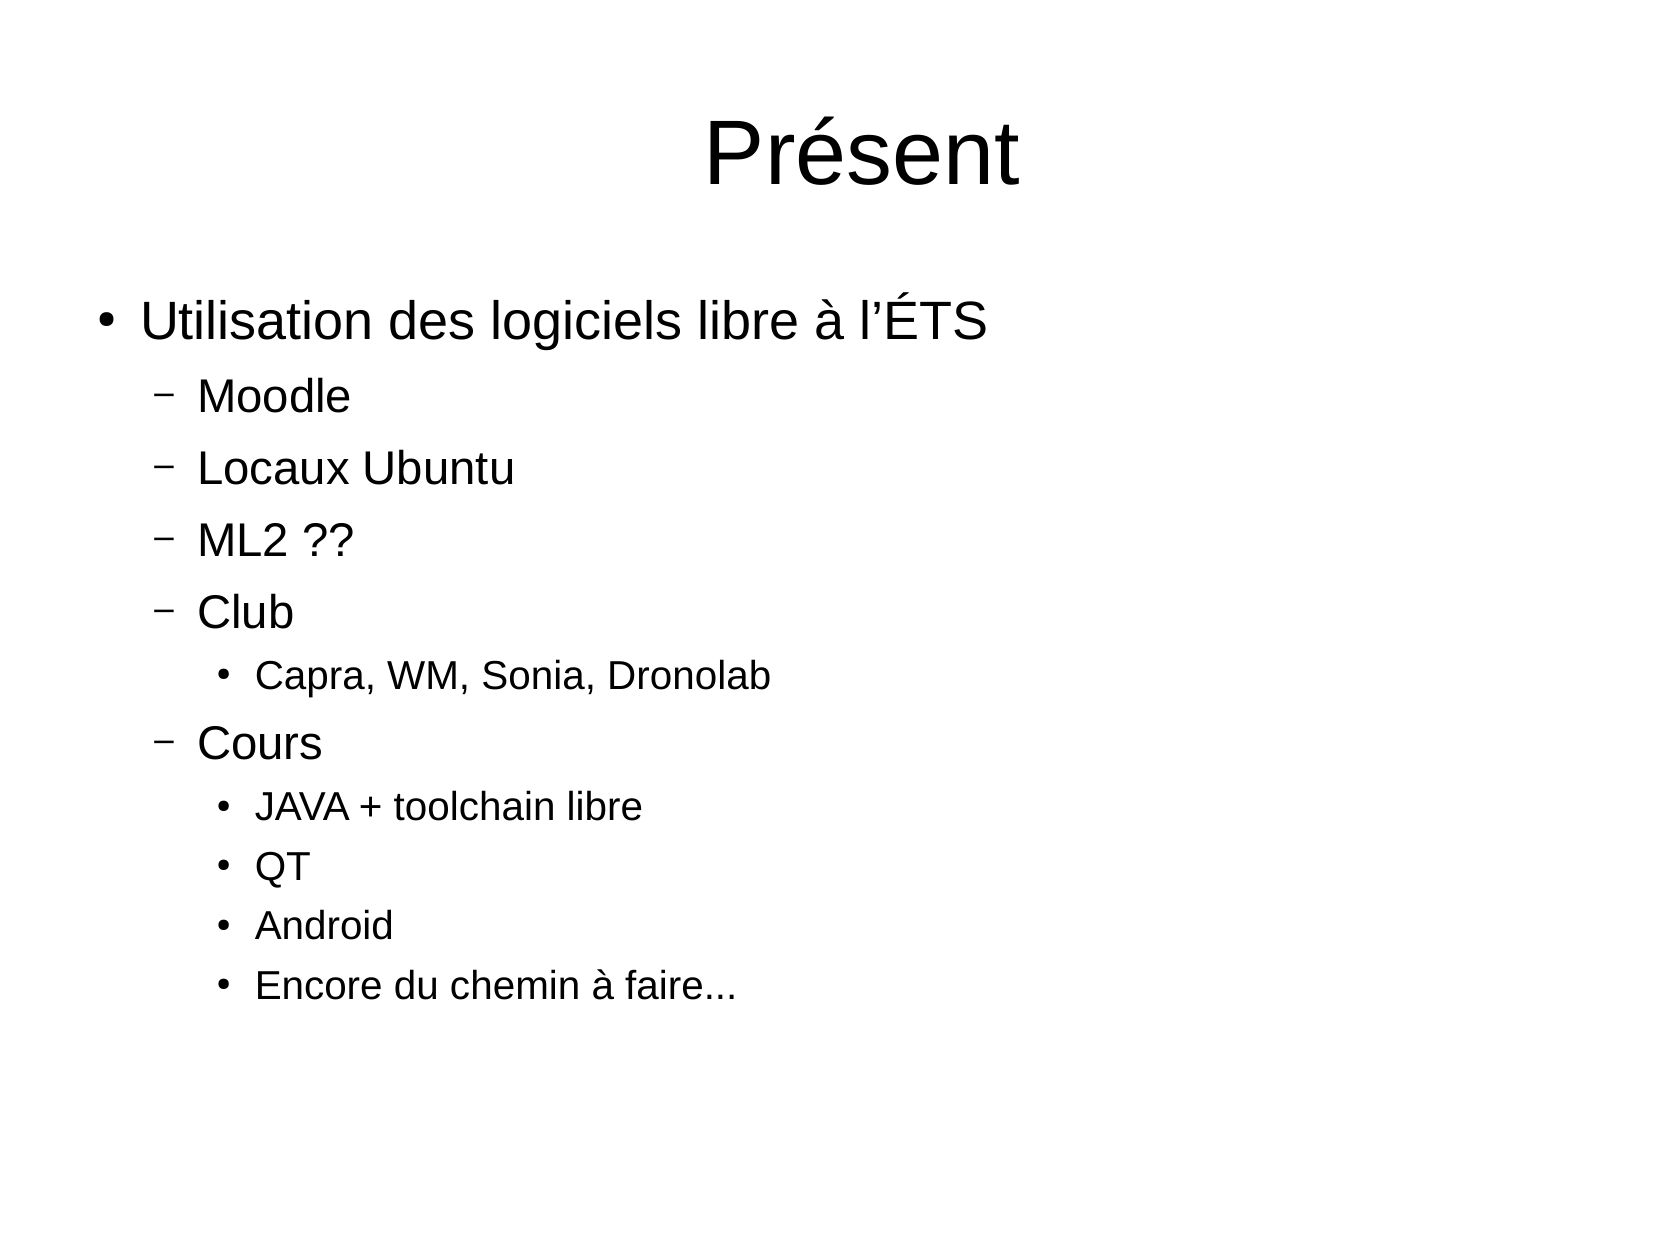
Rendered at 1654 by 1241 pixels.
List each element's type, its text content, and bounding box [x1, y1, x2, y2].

title Présent [82, 49, 1571, 257]
list Utilisation des logiciels libre à l’ÉTS Moodle Locaux Ubuntu ML2 ?? Club Capra, WM, Sonia, Dronolab Cours JAVA + toolchain libre QT Android Encore du chemin à faire... [82, 290, 1571, 1010]
